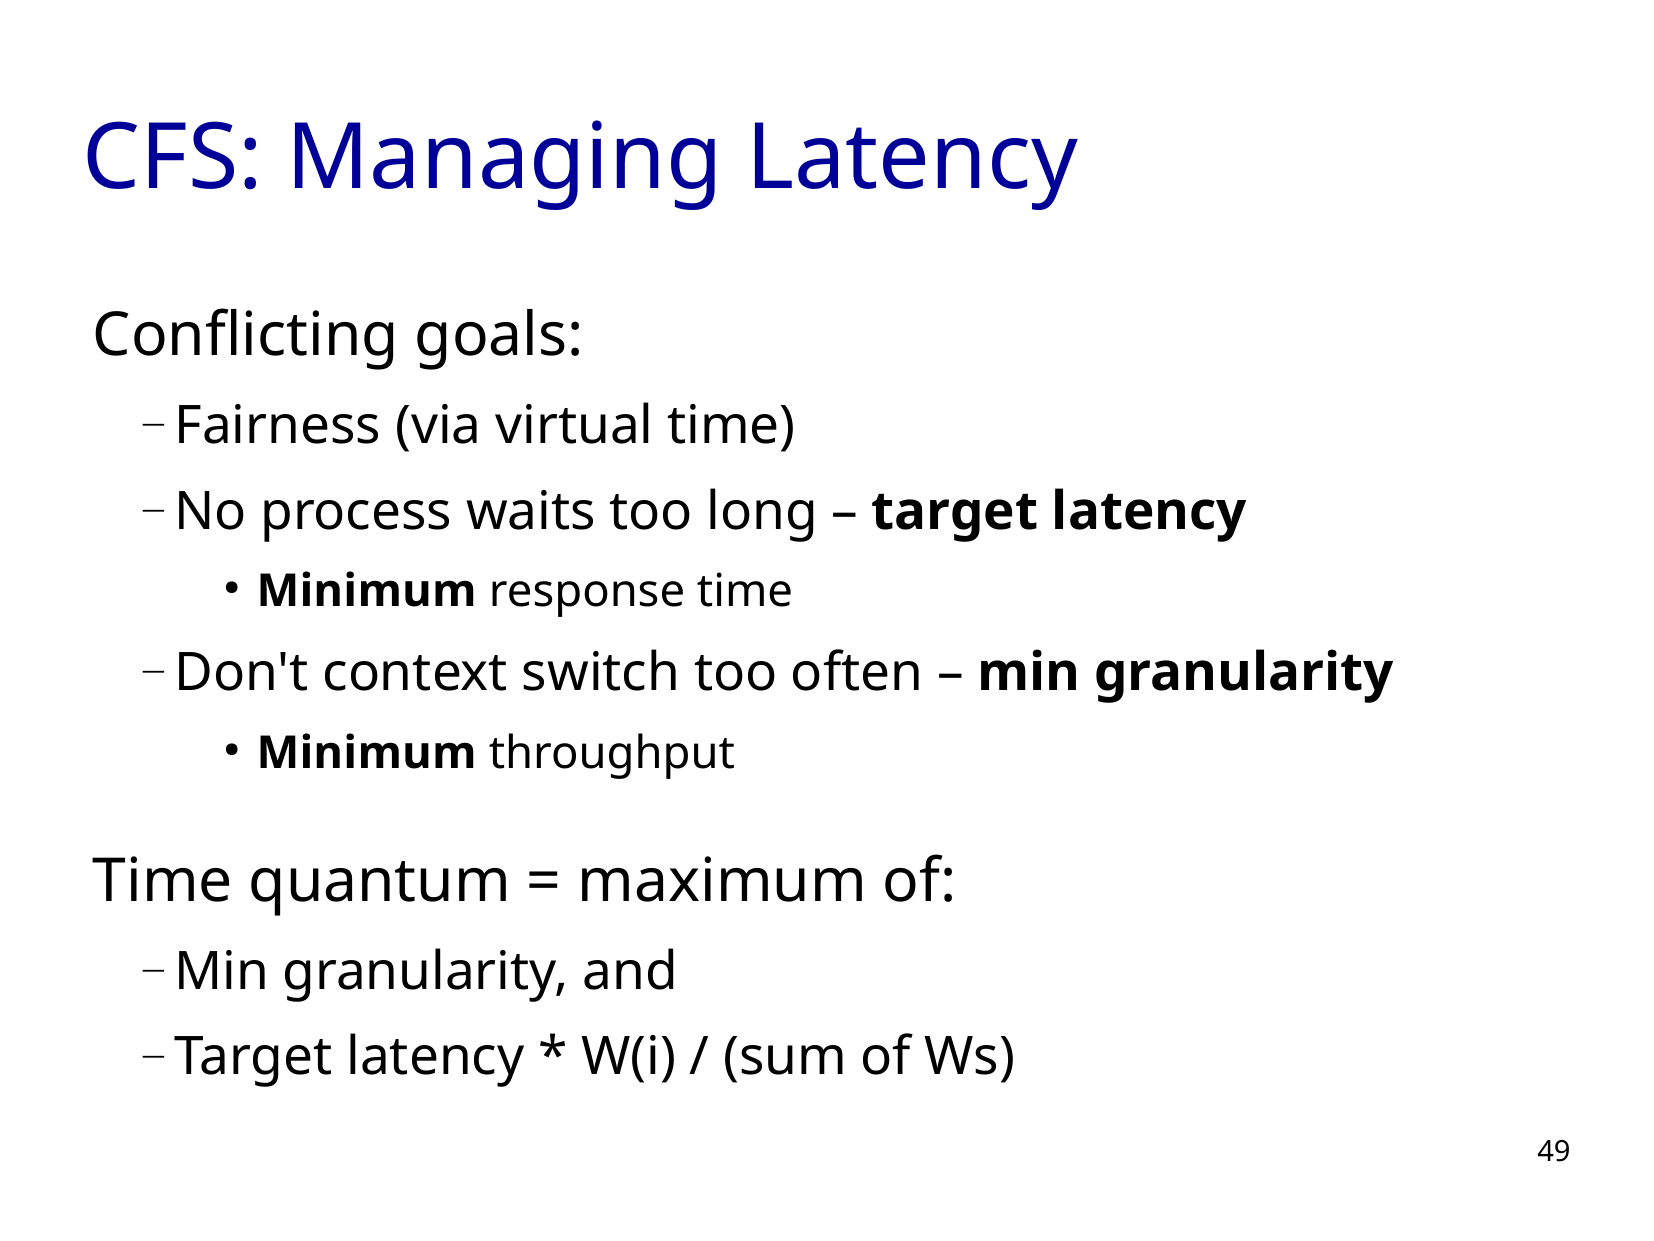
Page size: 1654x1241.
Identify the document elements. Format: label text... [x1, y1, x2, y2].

title CFS: Managing Latency [82, 49, 1571, 257]
list Conflicting goals: Fairness (via virtual time) No process waits too long – target latency Minimum response time Don't context switch too often – min granularity Minimum throughput Time quantum = maximum of: Min granularity, and Target latency * W(i) / (sum of Ws) [60, 290, 1571, 1096]
